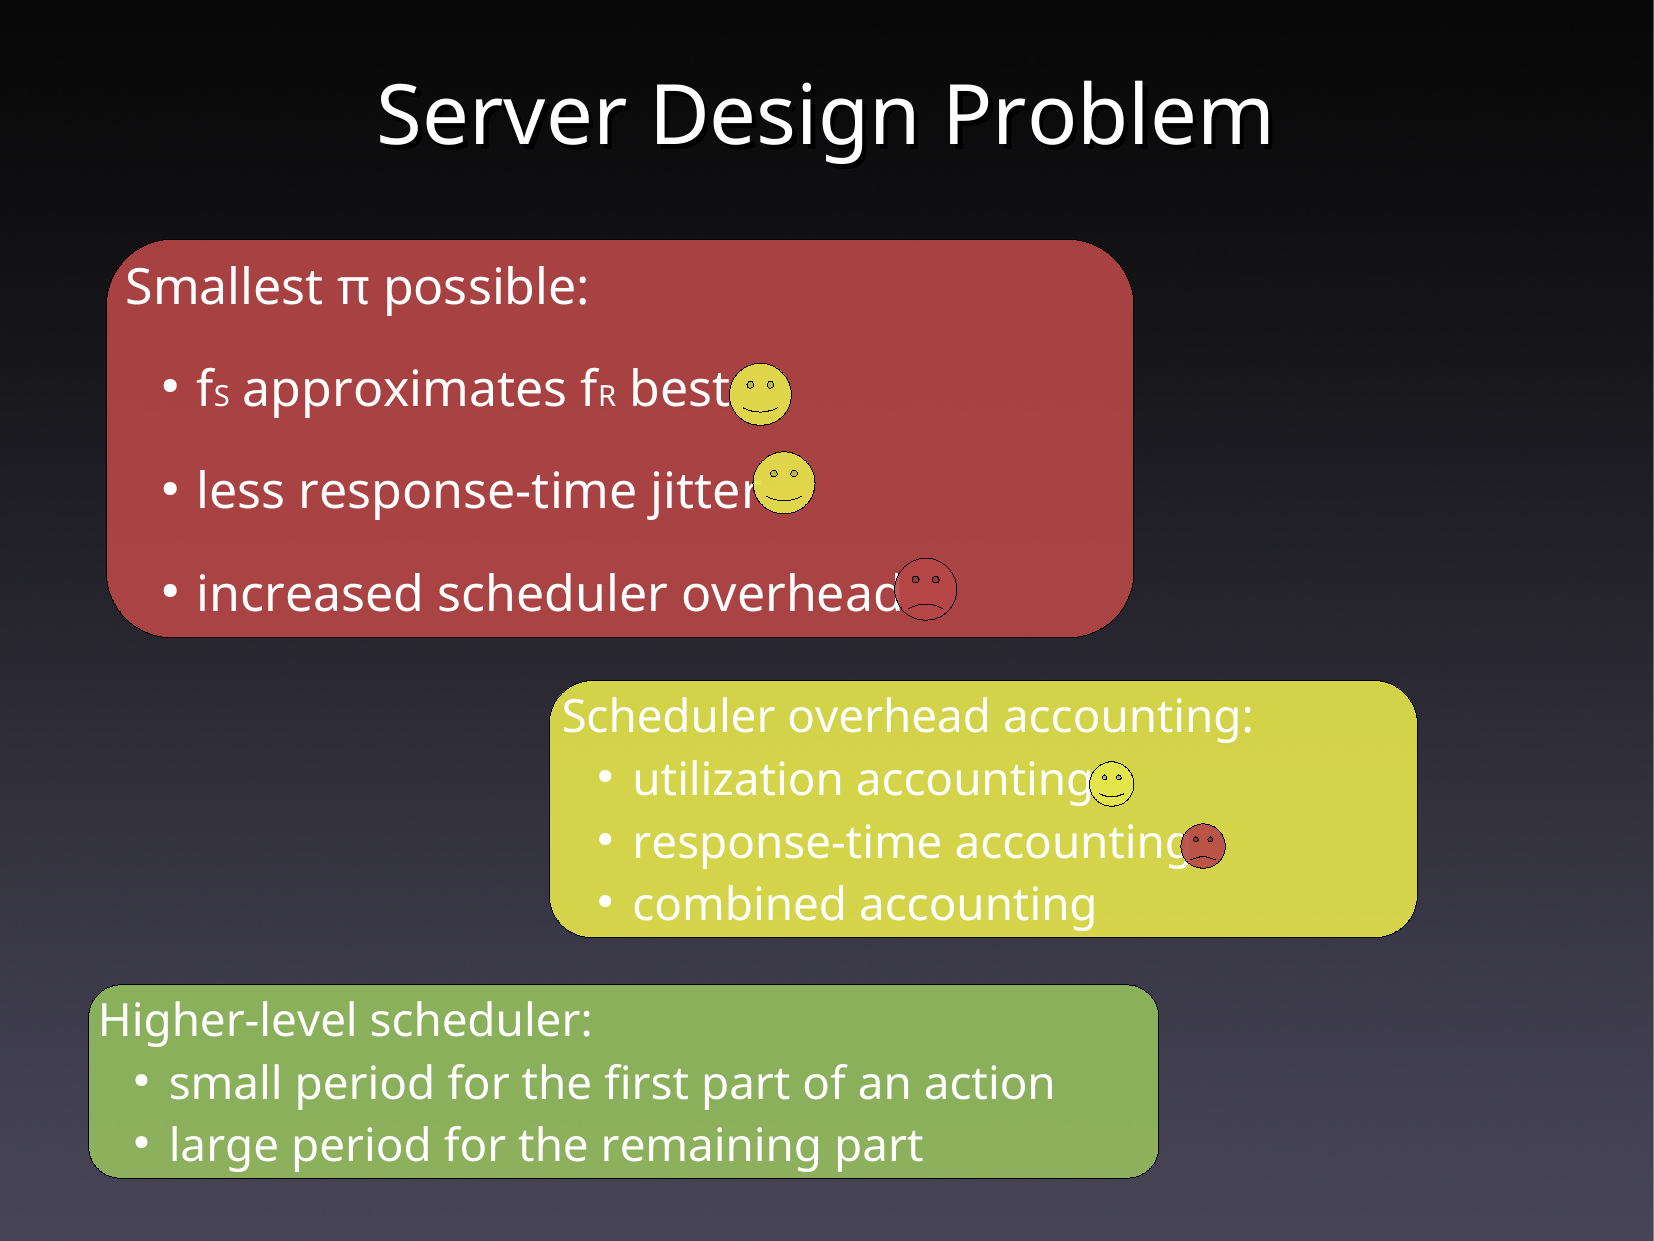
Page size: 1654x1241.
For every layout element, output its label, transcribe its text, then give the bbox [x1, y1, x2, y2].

text_box [1089, 761, 1134, 807]
text_box [752, 451, 816, 514]
text_box Smallest π possible: fS approximates fR best less response-time jitter increased scheduler overhead [106, 239, 1134, 638]
text_box [894, 558, 957, 621]
picture [0, 0, 1654, 1241]
text_box [1180, 823, 1226, 869]
title Server Design Problem [120, 8, 1533, 216]
text_box Higher-level scheduler: small period for the first part of an action large period for the remaining part [88, 984, 1159, 1179]
text_box [729, 363, 792, 426]
text_box Scheduler overhead accounting: utilization accounting response-time accounting combined accounting [549, 680, 1418, 938]
